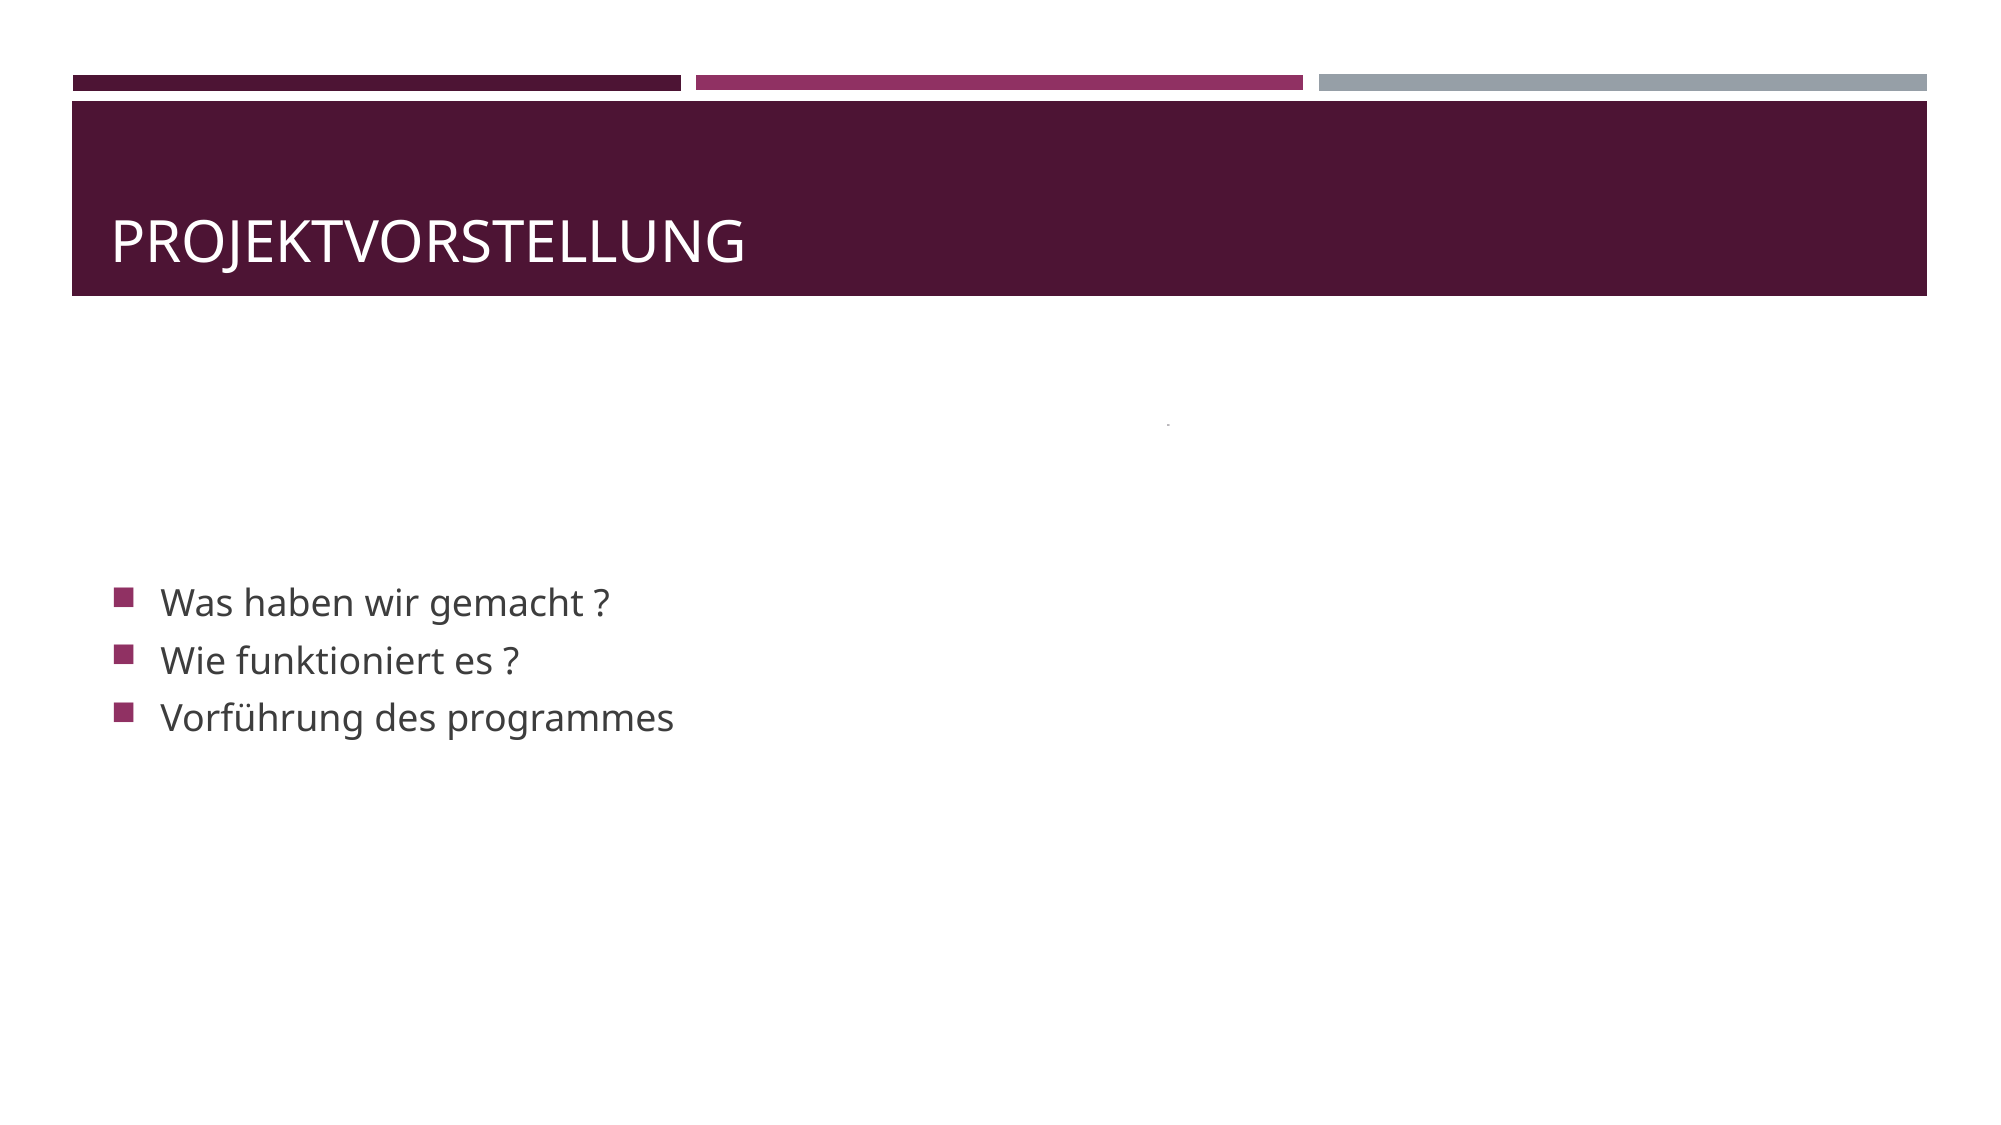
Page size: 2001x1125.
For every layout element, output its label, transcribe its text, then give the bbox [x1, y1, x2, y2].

list Was haben wir gemacht ? Wie funktioniert es ? Vorführung des programmes [95, 357, 1905, 962]
title Projektvorstellung [95, 115, 1905, 282]
